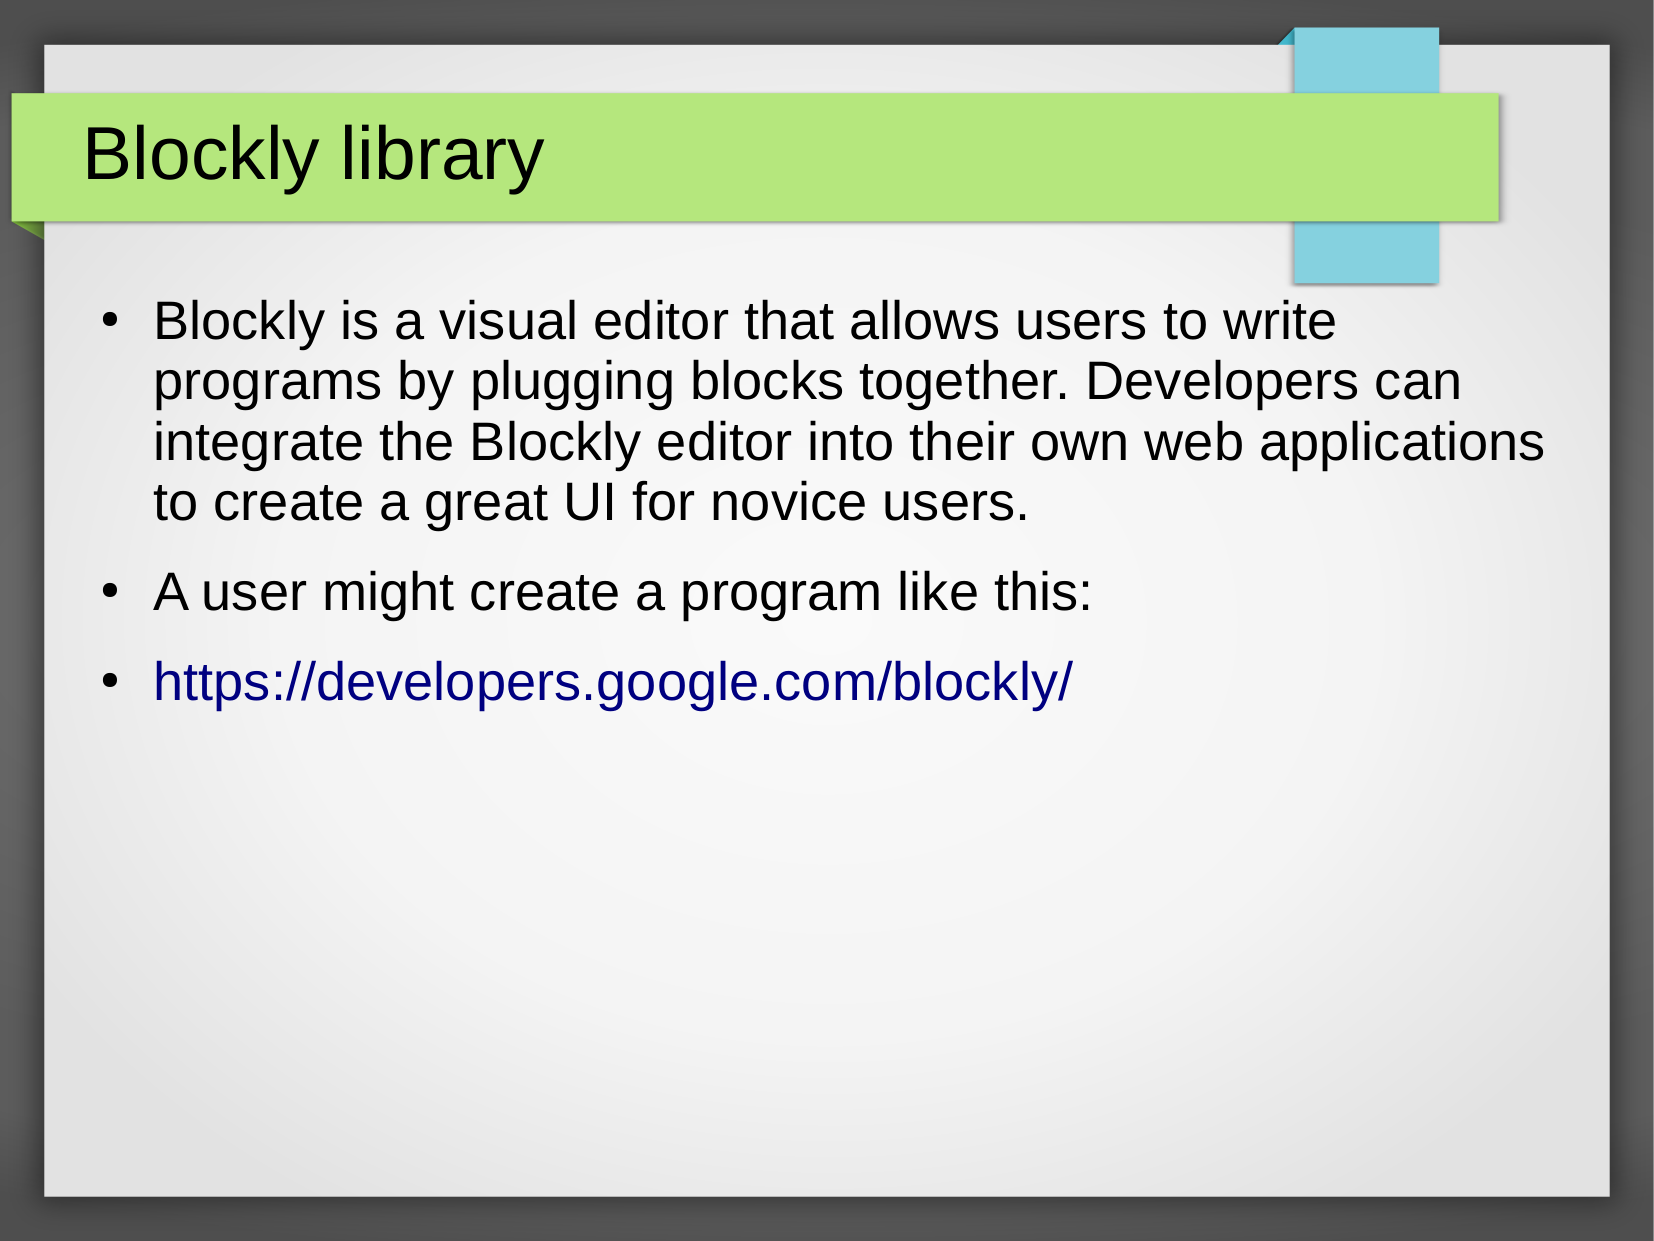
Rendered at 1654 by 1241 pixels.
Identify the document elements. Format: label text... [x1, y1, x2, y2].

picture [0, 0, 1654, 1241]
title Blockly library [82, 94, 1264, 213]
list Blockly is a visual editor that allows users to write programs by plugging blocks together. Developers can integrate the Blockly editor into their own web applications to create a great UI for novice users. A user might create a program like this: https://developers.google.com/blockly/ [82, 290, 1571, 1010]
